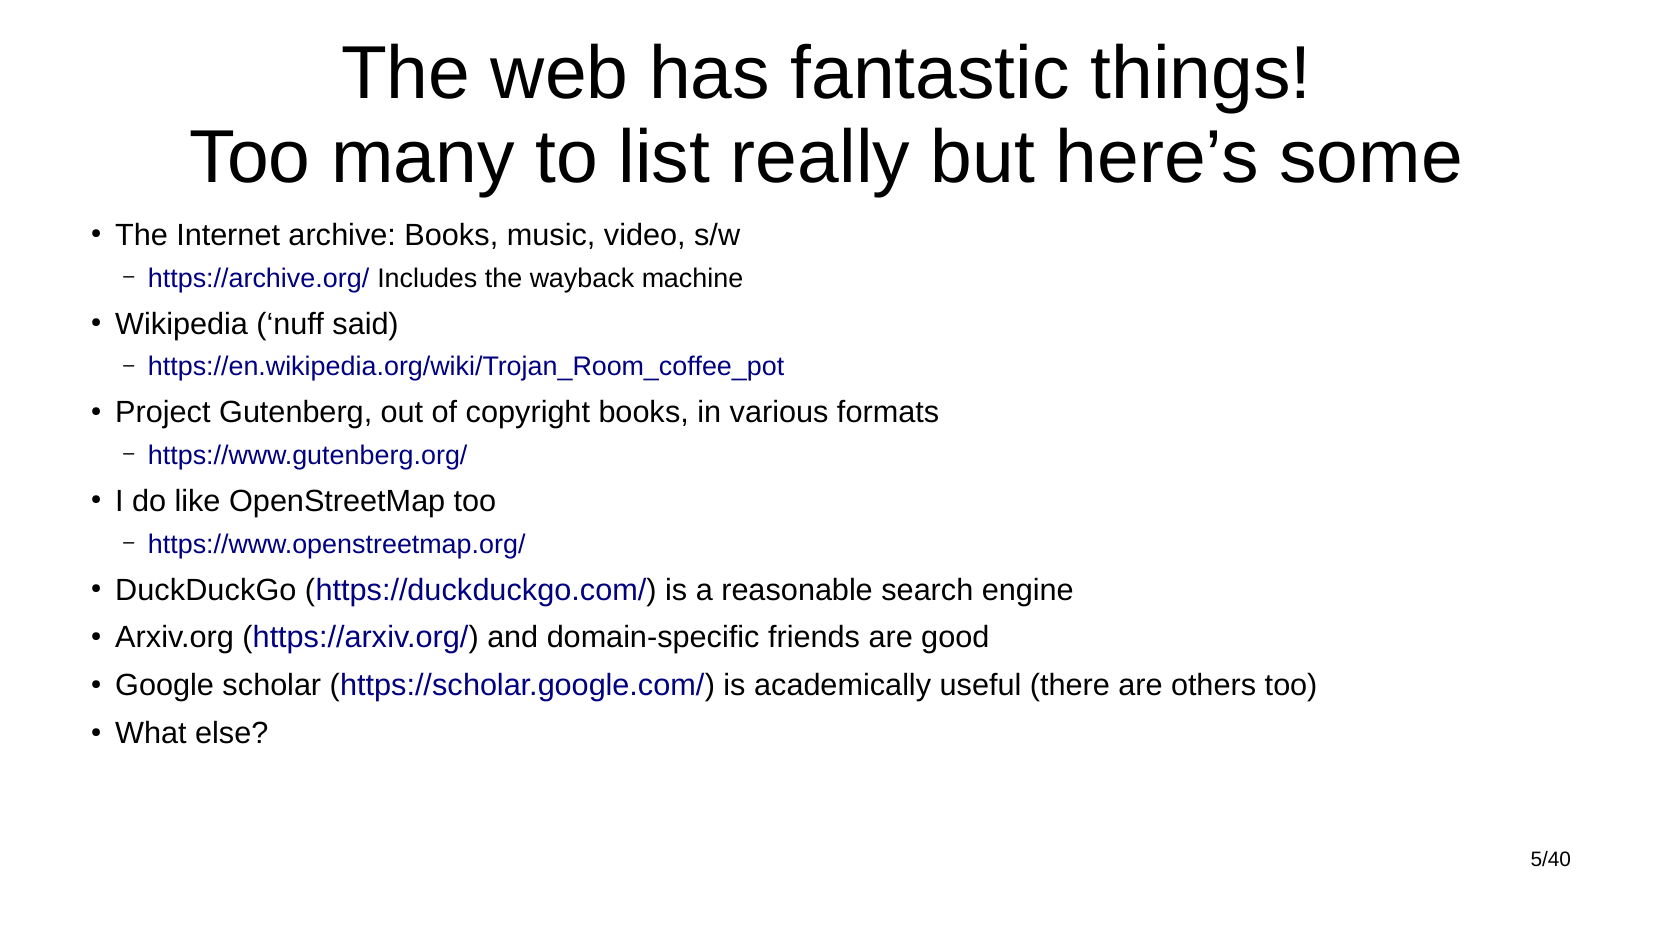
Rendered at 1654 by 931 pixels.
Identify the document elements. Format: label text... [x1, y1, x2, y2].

list The Internet archive: Books, music, video, s/w https://archive.org/ Includes the wayback machine Wikipedia (‘nuff said) https://en.wikipedia.org/wiki/Trojan_Room_coffee_pot Project Gutenberg, out of copyright books, in various formats https://www.gutenberg.org/ I do like OpenStreetMap too https://www.openstreetmap.org/ DuckDuckGo (https://duckduckgo.com/) is a reasonable search engine Arxiv.org (https://arxiv.org/) and domain-specific friends are good Google scholar (https://scholar.google.com/) is academically useful (there are others too) What else? [82, 217, 1571, 758]
title The web has fantastic things! Too many to list really but here’s some [82, 30, 1571, 199]
